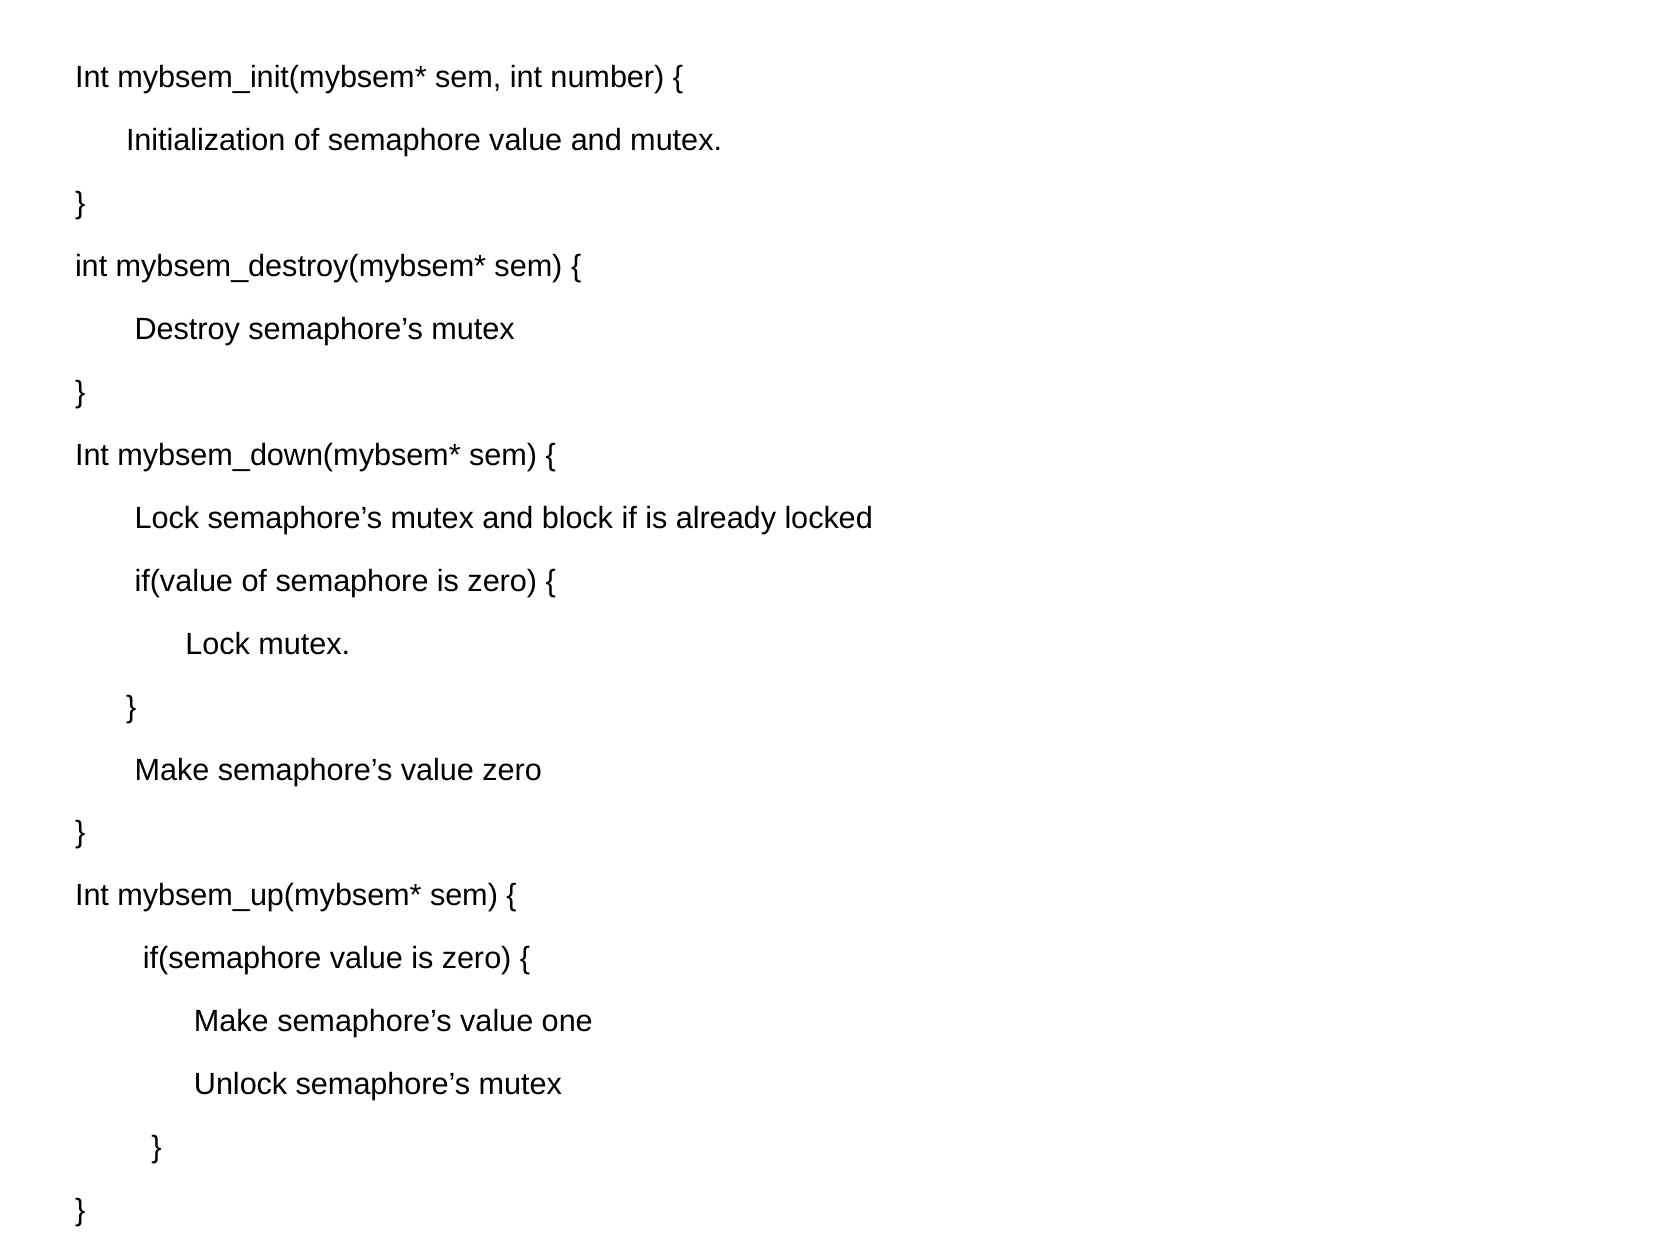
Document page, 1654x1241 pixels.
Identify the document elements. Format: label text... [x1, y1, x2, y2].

list Int mybsem_init(mybsem* sem, int number) { Initialization of semaphore value and mutex. } int mybsem_destroy(mybsem* sem) { Destroy semaphore’s mutex } Int mybsem_down(mybsem* sem) { Lock semaphore’s mutex and block if is already locked if(value of semaphore is zero) { Lock mutex. } Make semaphore’s value zero } Int mybsem_up(mybsem* sem) { if(semaphore value is zero) { Make semaphore’s value one Unlock semaphore’s mutex } } [75, 60, 1654, 1241]
